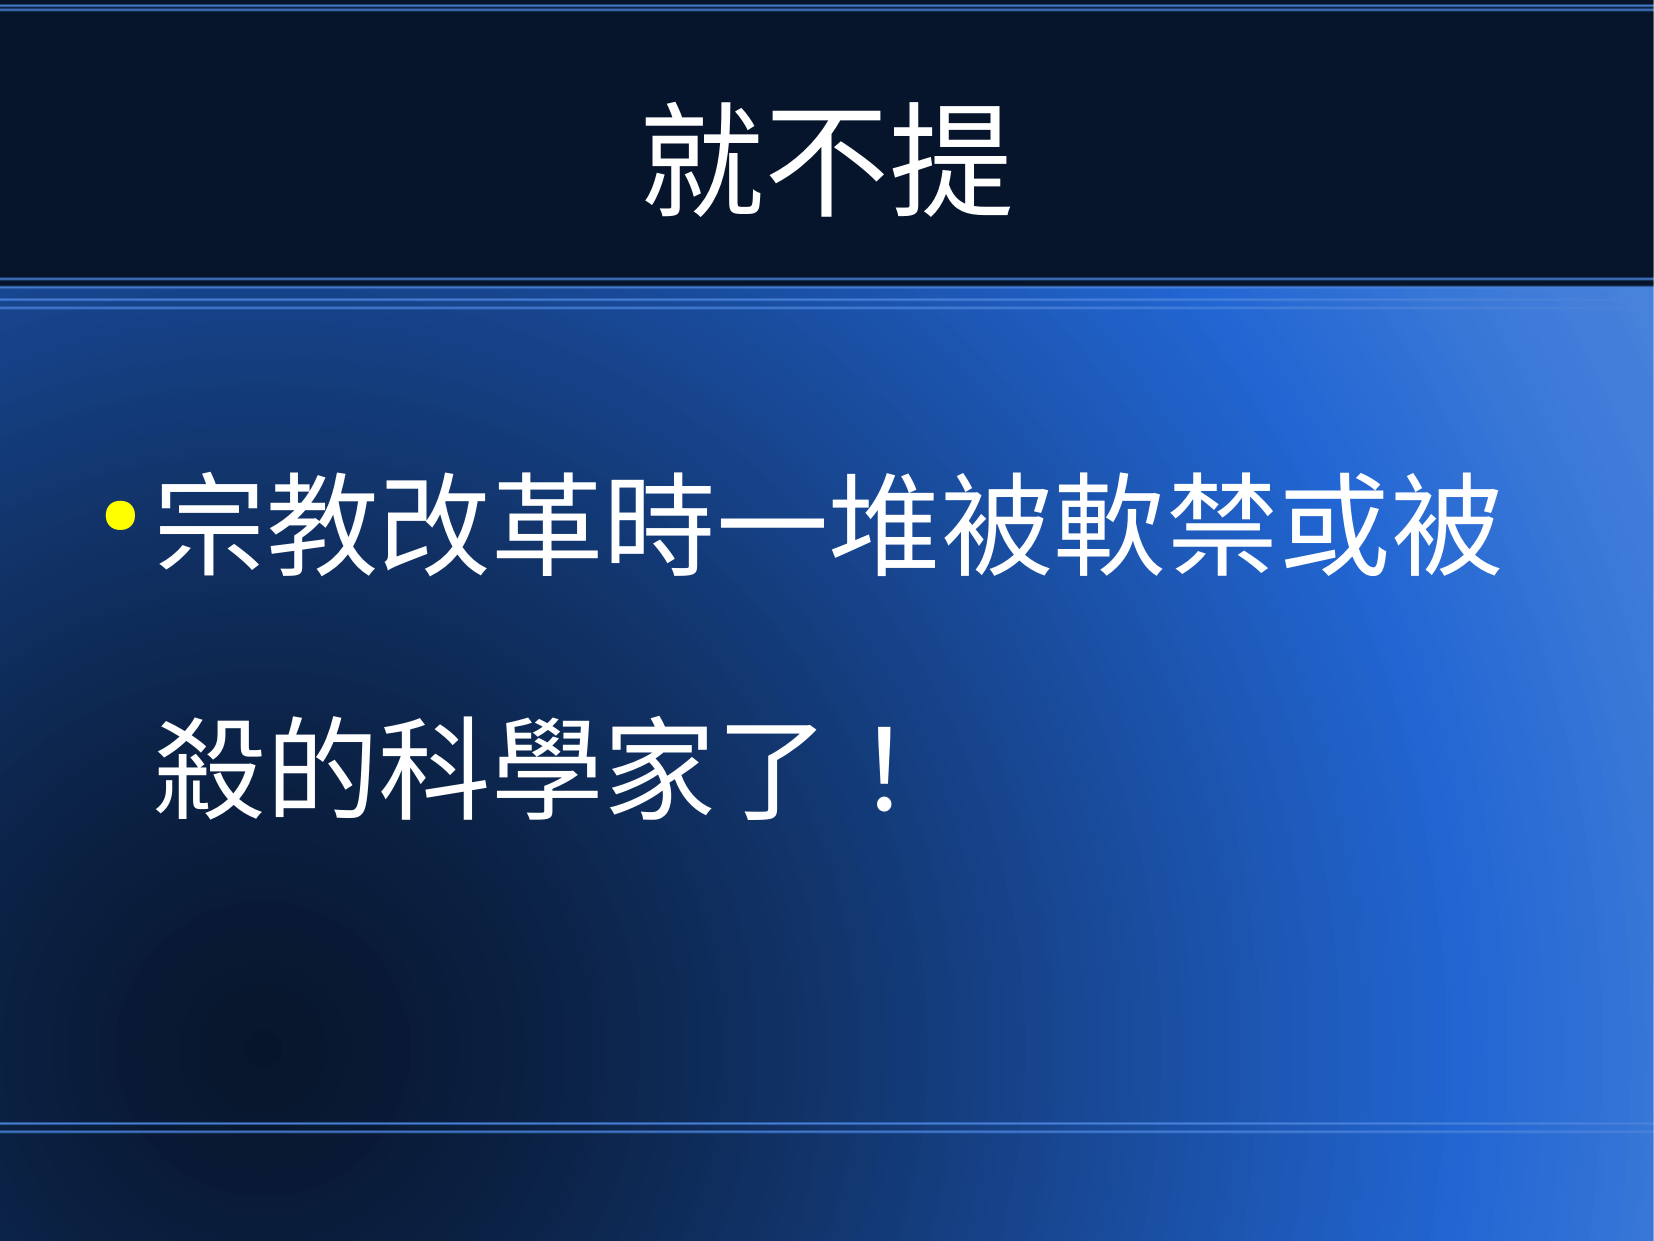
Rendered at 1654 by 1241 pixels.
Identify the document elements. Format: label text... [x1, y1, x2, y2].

title 就不提 [82, 49, 1571, 257]
picture [0, 0, 1654, 1241]
list 宗教改革時一堆被軟禁或被殺的科學家了！ [82, 355, 1571, 1241]
